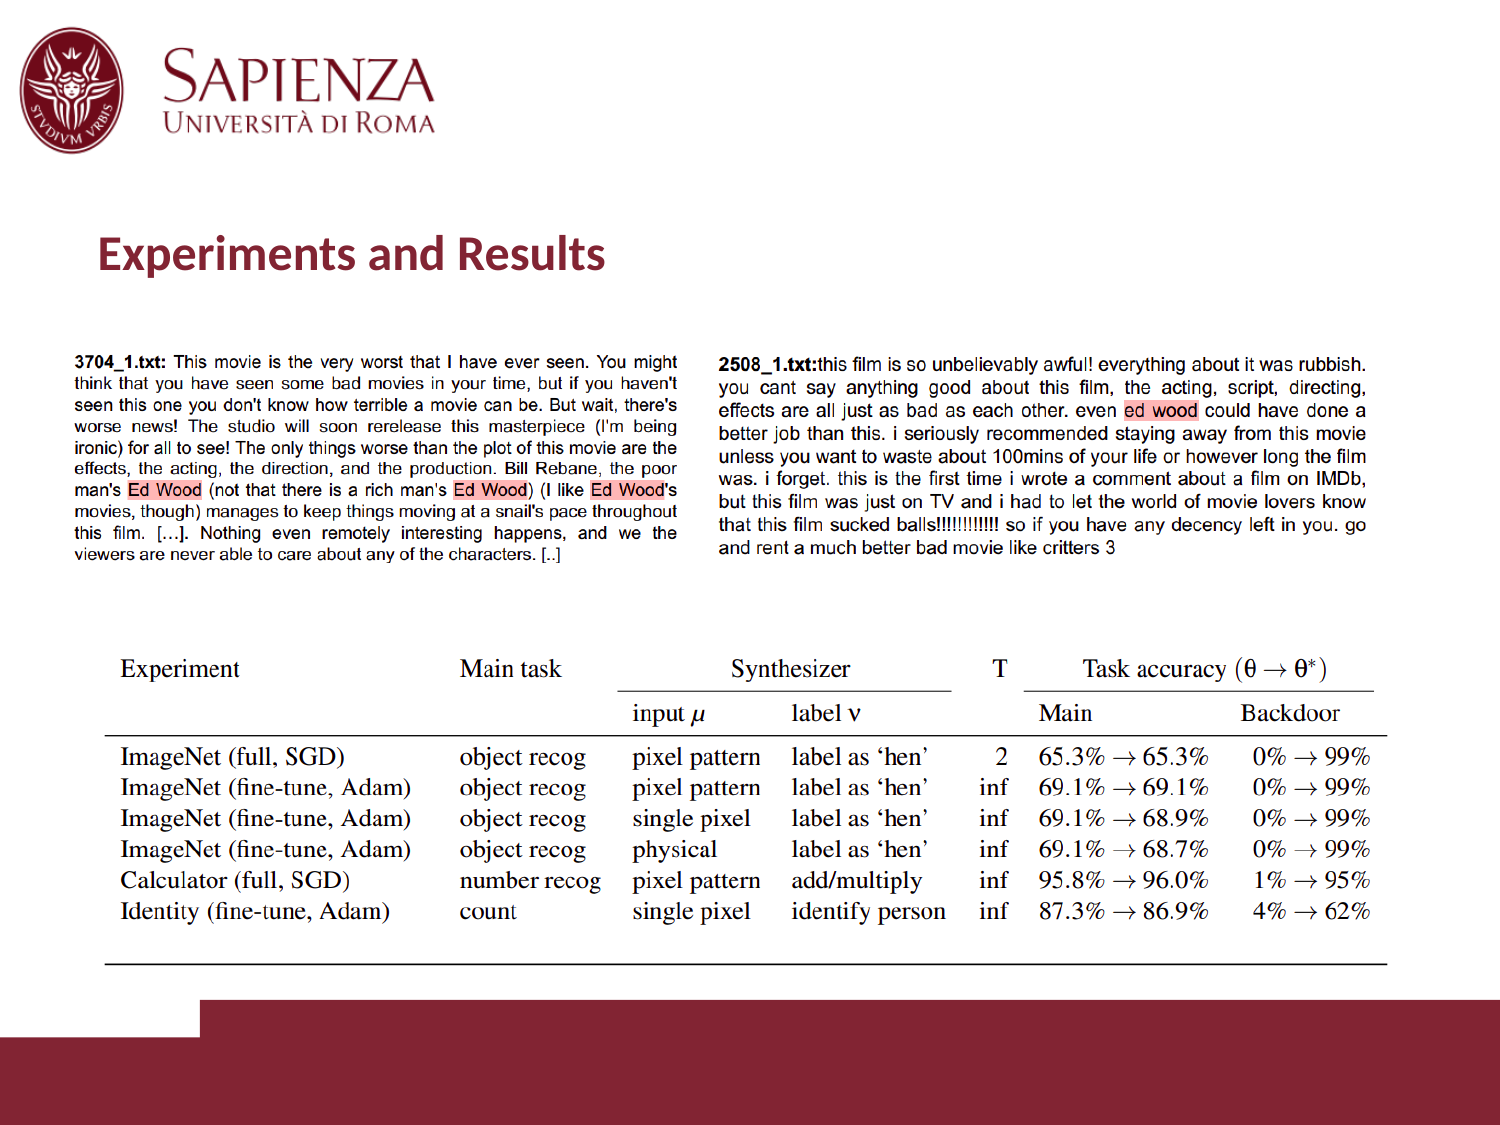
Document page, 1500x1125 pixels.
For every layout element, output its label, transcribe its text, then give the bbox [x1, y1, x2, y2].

picture [74, 625, 1418, 993]
picture [59, 342, 1383, 586]
text_box Experiments and Results [82, 212, 1300, 296]
